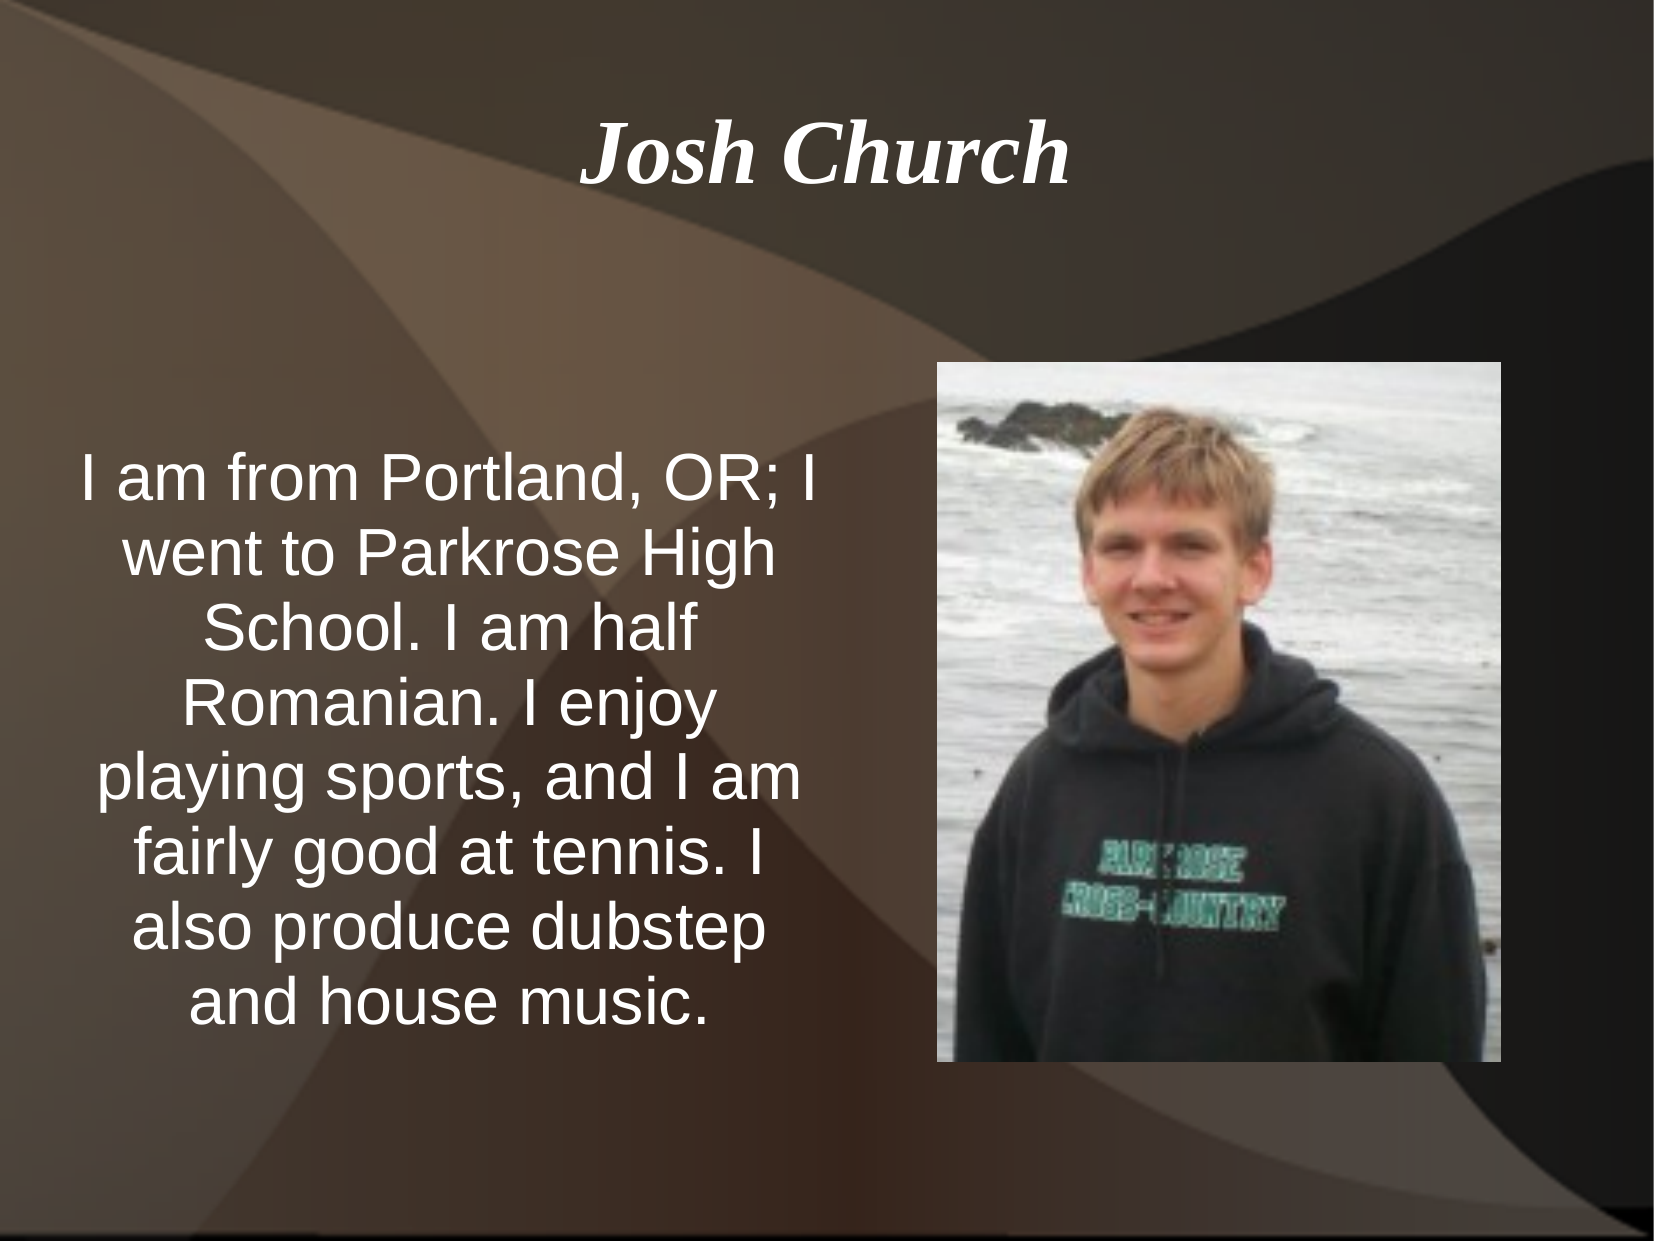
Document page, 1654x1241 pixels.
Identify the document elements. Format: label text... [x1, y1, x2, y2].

picture [0, 0, 1654, 1241]
subtitle I am from Portland, OR; I went to Parkrose High School. I am half Romanian. I enjoy playing sports, and I am fairly good at tennis. I also produce dubstep and house music. [75, 337, 826, 1142]
title Josh Church [82, 56, 1571, 250]
